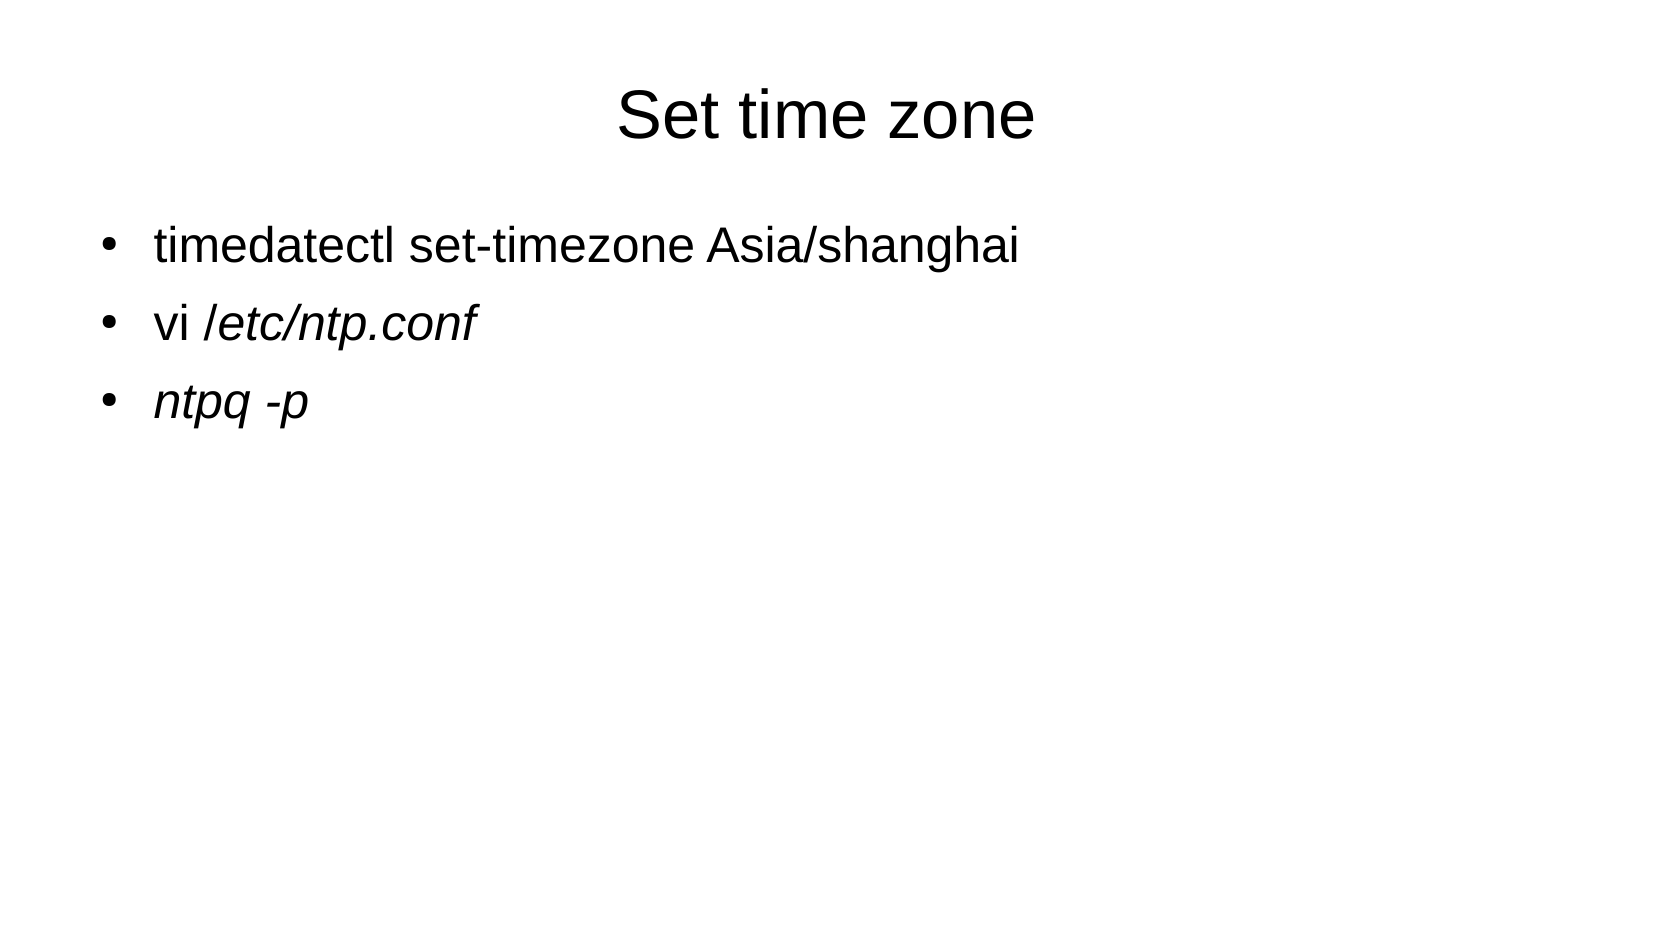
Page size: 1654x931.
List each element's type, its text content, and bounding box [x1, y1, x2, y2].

list timedatectl set-timezone Asia/shanghai vi /etc/ntp.conf ntpq -p [82, 217, 1571, 758]
title Set time zone [82, 37, 1571, 193]
